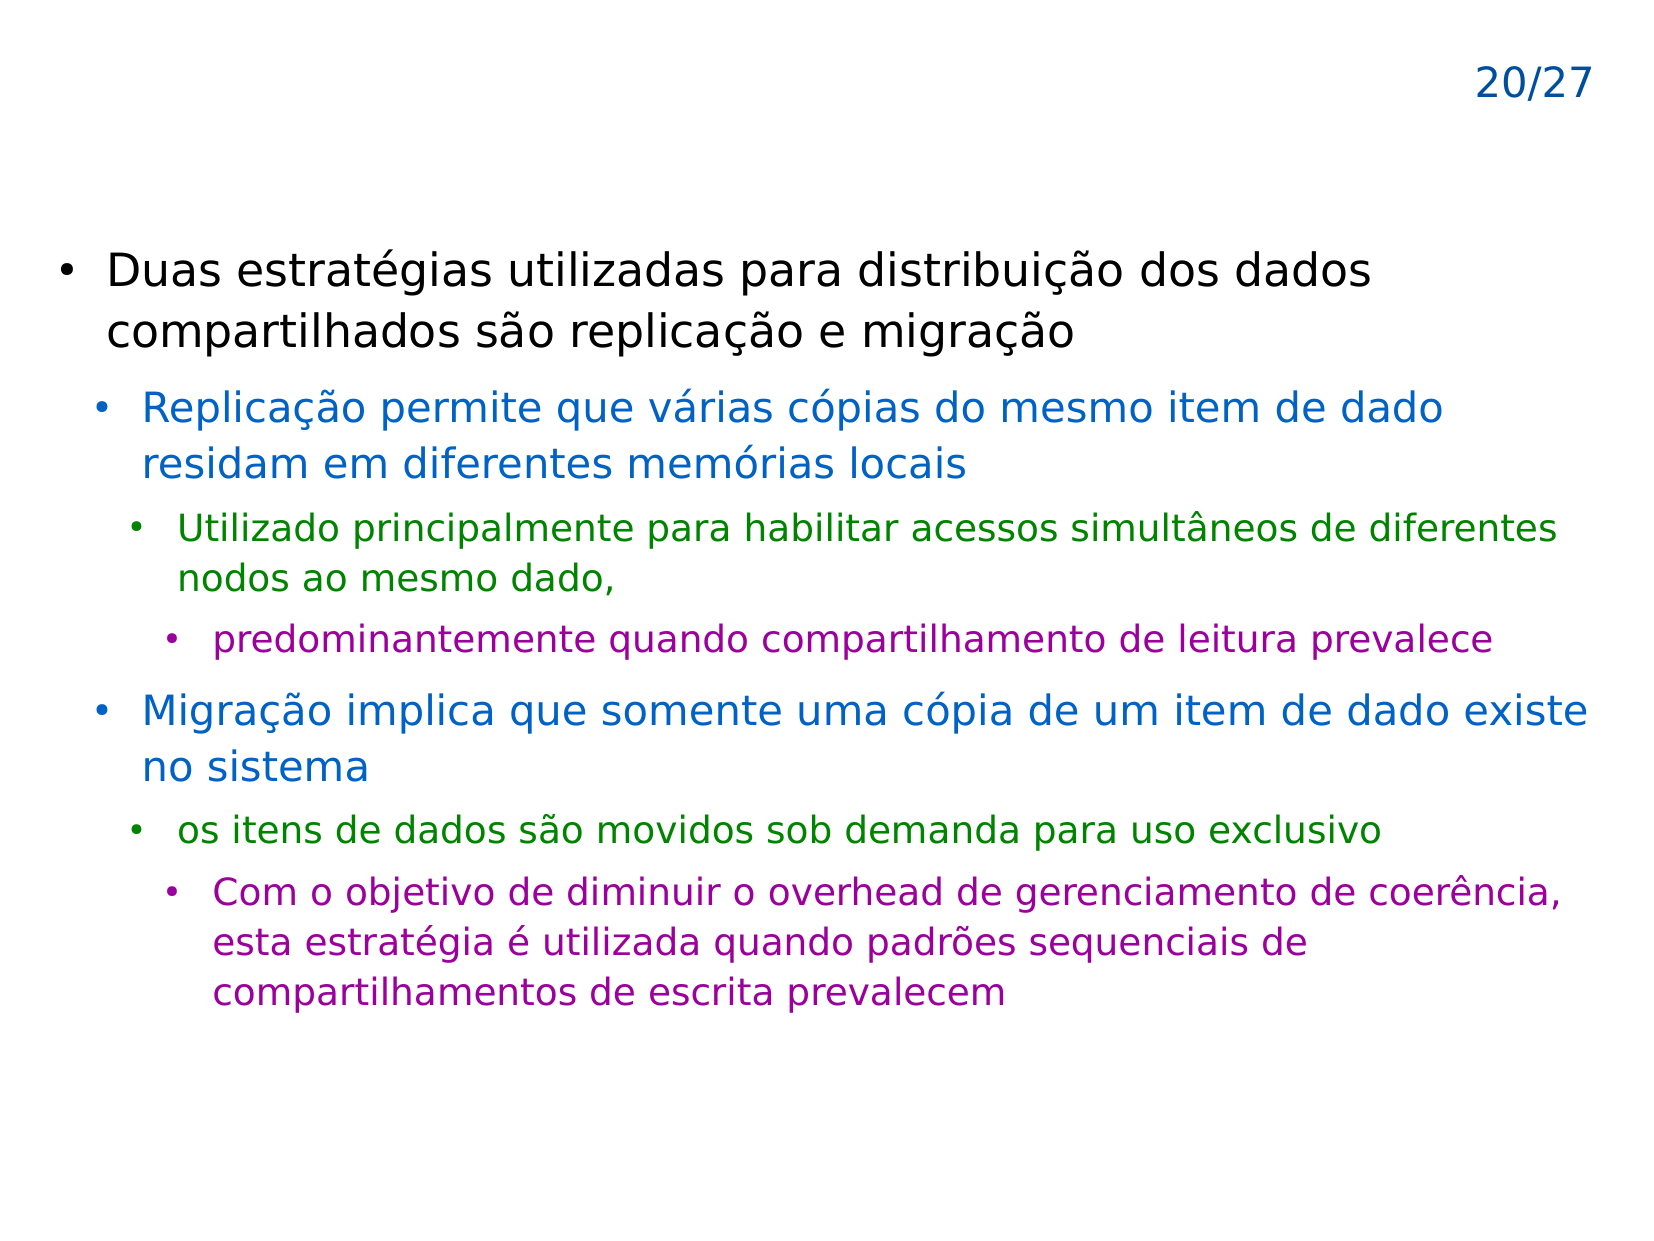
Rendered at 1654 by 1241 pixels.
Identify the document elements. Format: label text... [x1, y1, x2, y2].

list Duas estratégias utilizadas para distribuição dos dados compartilhados são replicação e migração Replicação permite que várias cópias do mesmo item de dado residam em diferentes memórias locais Utilizado principalmente para habilitar acessos simultâneos de diferentes nodos ao mesmo dado, predominantemente quando compartilhamento de leitura prevalece Migração implica que somente uma cópia de um item de dado existe no sistema os itens de dados são movidos sob demanda para uso exclusivo Com o objetivo de diminuir o overhead de gerenciamento de coerência, esta estratégia é utilizada quando padrões sequenciais de compartilhamentos de escrita prevalecem [59, 236, 1595, 1211]
